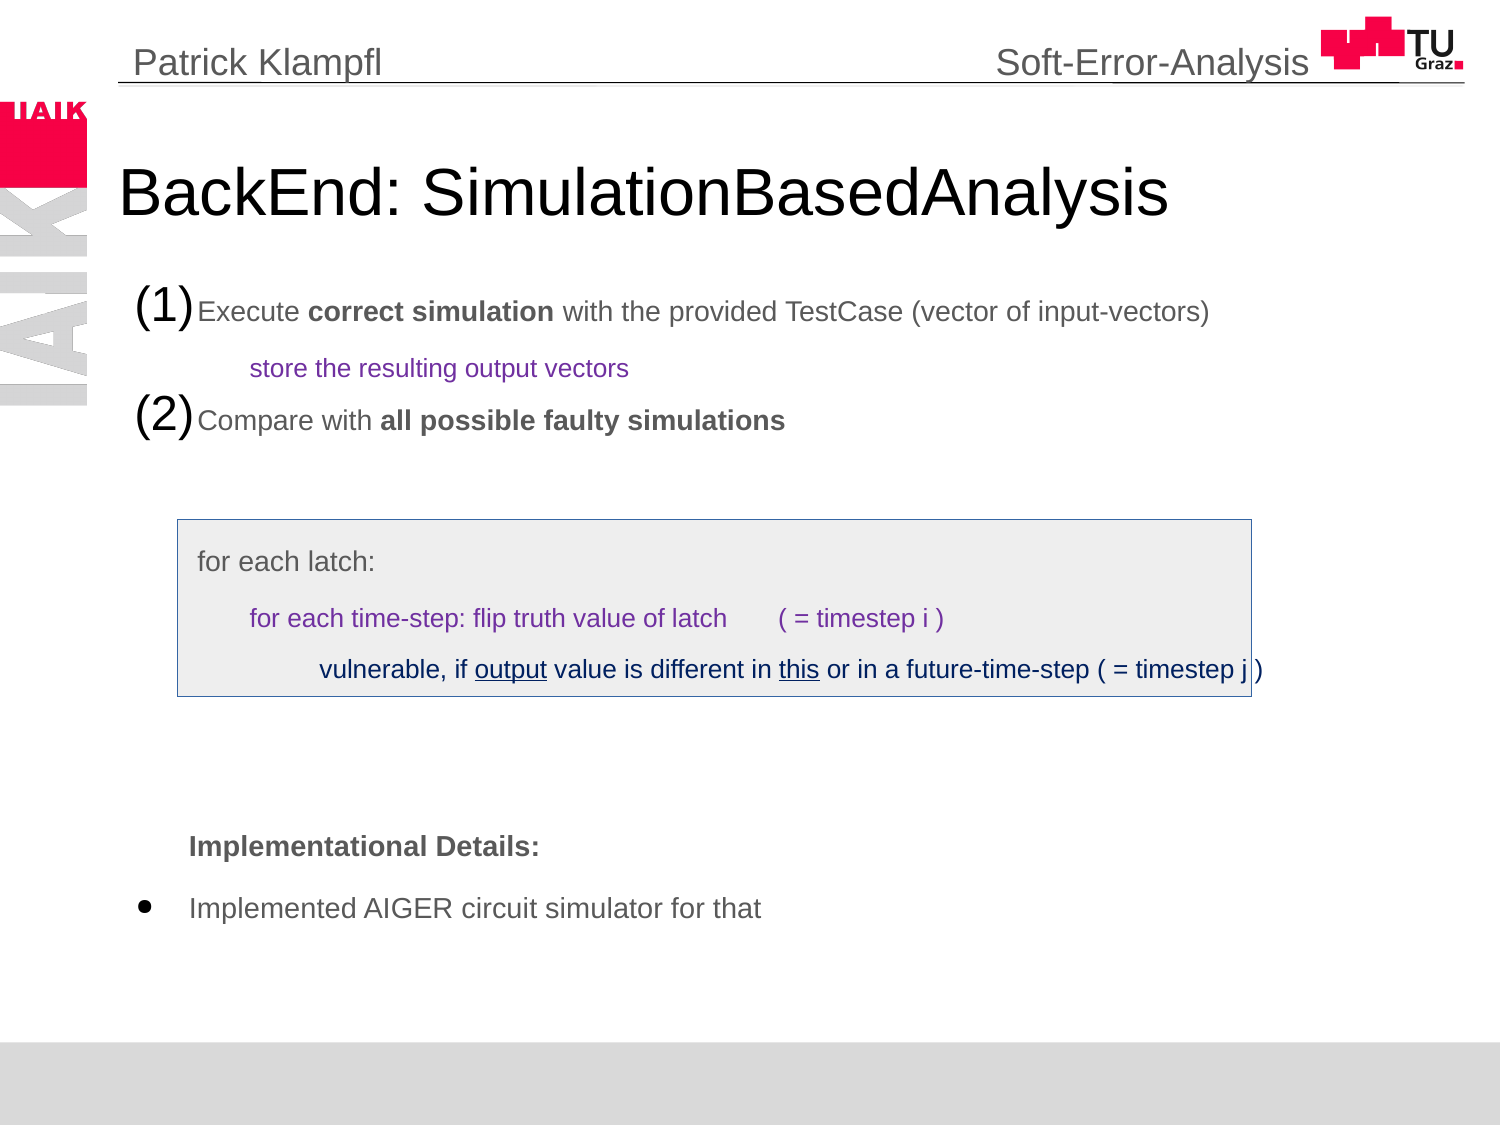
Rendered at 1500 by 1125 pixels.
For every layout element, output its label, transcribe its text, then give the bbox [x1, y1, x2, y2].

text_box [177, 686, 1252, 697]
picture [1318, 12, 1466, 73]
title BackEnd: SimulationBasedAnalysis [118, 98, 1469, 287]
picture [0, 1, 87, 406]
list Implementational Details: Implemented AIGER circuit simulator for that [118, 767, 1469, 1075]
list Execute correct simulation with the provided TestCase (vector of input-vectors) store the resulting output vectors Compare with all possible faulty simulations for each latch: for each time-step: flip truth value of latch ( = timestep i ) vulnerable, if output value is different in this or in a future-time-step ( = timestep j ) [118, 295, 1469, 686]
